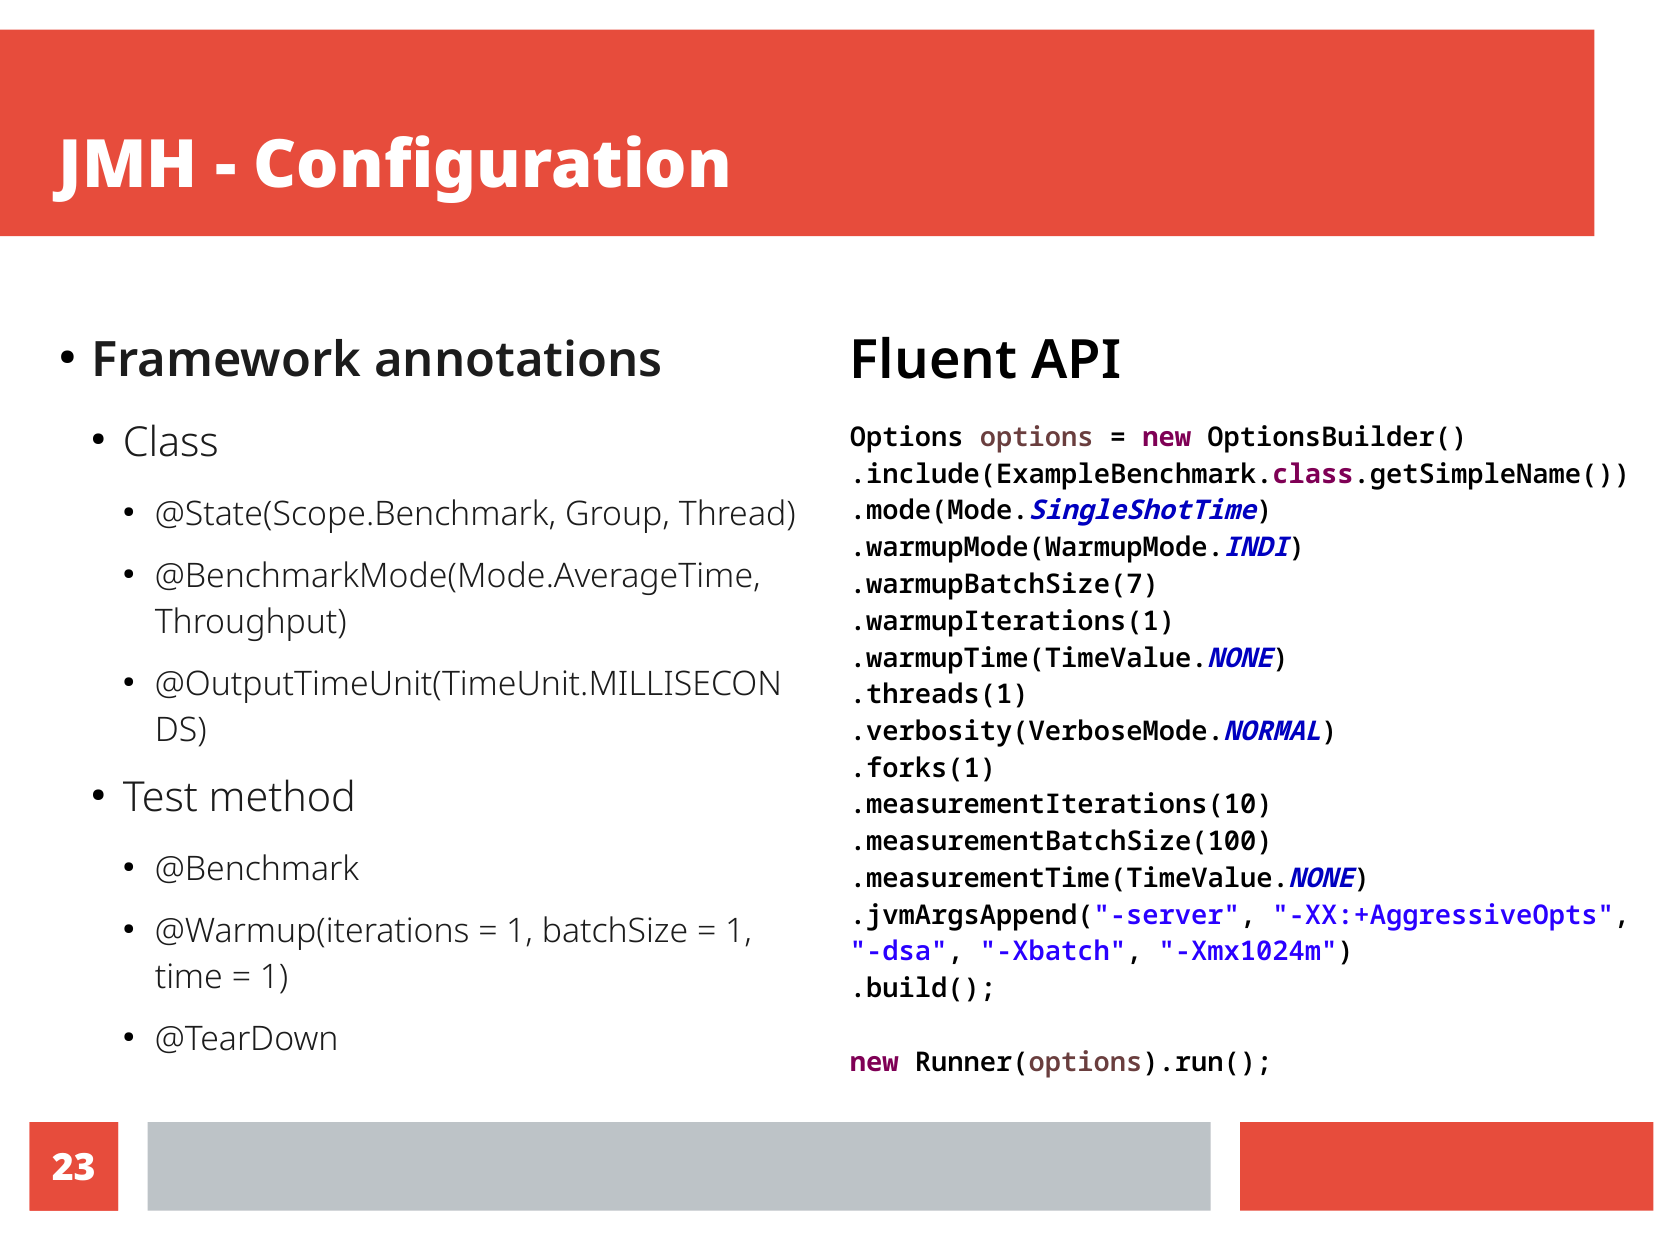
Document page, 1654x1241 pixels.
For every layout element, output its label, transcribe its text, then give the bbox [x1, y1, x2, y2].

list Fluent API Options options = new OptionsBuilder() .include(ExampleBenchmark.class.getSimpleName()) .mode(Mode.SingleShotTime) .warmupMode(WarmupMode.INDI) .warmupBatchSize(7) .warmupIterations(1) .warmupTime(TimeValue.NONE) .threads(1) .verbosity(VerboseMode.NORMAL) .forks(1) .measurementIterations(10) .measurementBatchSize(100) .measurementTime(TimeValue.NONE) .jvmArgsAppend("-server", "-XX:+AggressiveOpts", "-dsa", "-Xbatch", "-Xmx1024m") .build(); new Runner(options).run(); [849, 320, 1642, 1088]
title JMH - Configuration [59, 59, 1595, 207]
list Framework annotations Class @State(Scope.Benchmark, Group, Thread) @BenchmarkMode(Mode.AverageTime, Throughput) @OutputTimeUnit(TimeUnit.MILLISECONDS) Test method @Benchmark @Warmup(iterations = 1, batchSize = 1, time = 1) @TearDown [59, 324, 798, 1093]
